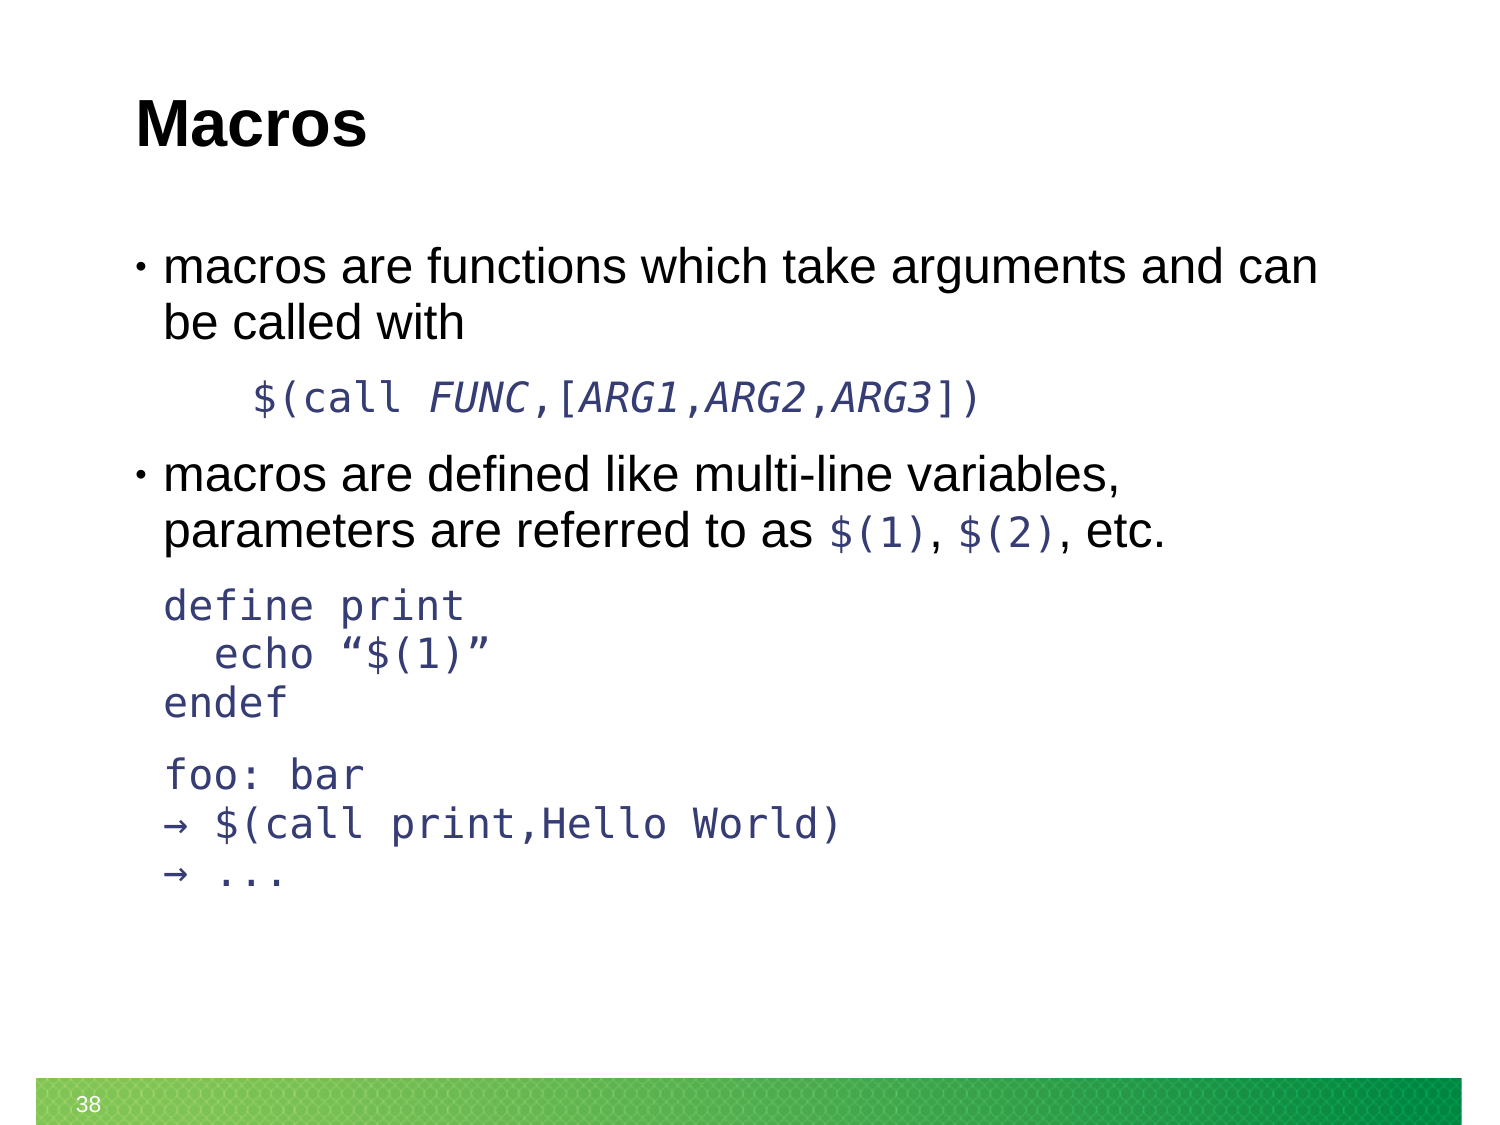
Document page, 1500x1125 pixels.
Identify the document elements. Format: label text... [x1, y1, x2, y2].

picture [36, 1078, 1462, 1125]
list macros are functions which take arguments and can be called with $(call FUNC,[ARG1,ARG2,ARG3]) macros are defined like multi-line variables, parameters are referred to as $(1), $(2), etc. define print echo “$(1)” endef foo: bar → $(call print,Hello World) → ... [135, 238, 1372, 982]
title Macros [135, 41, 1372, 204]
